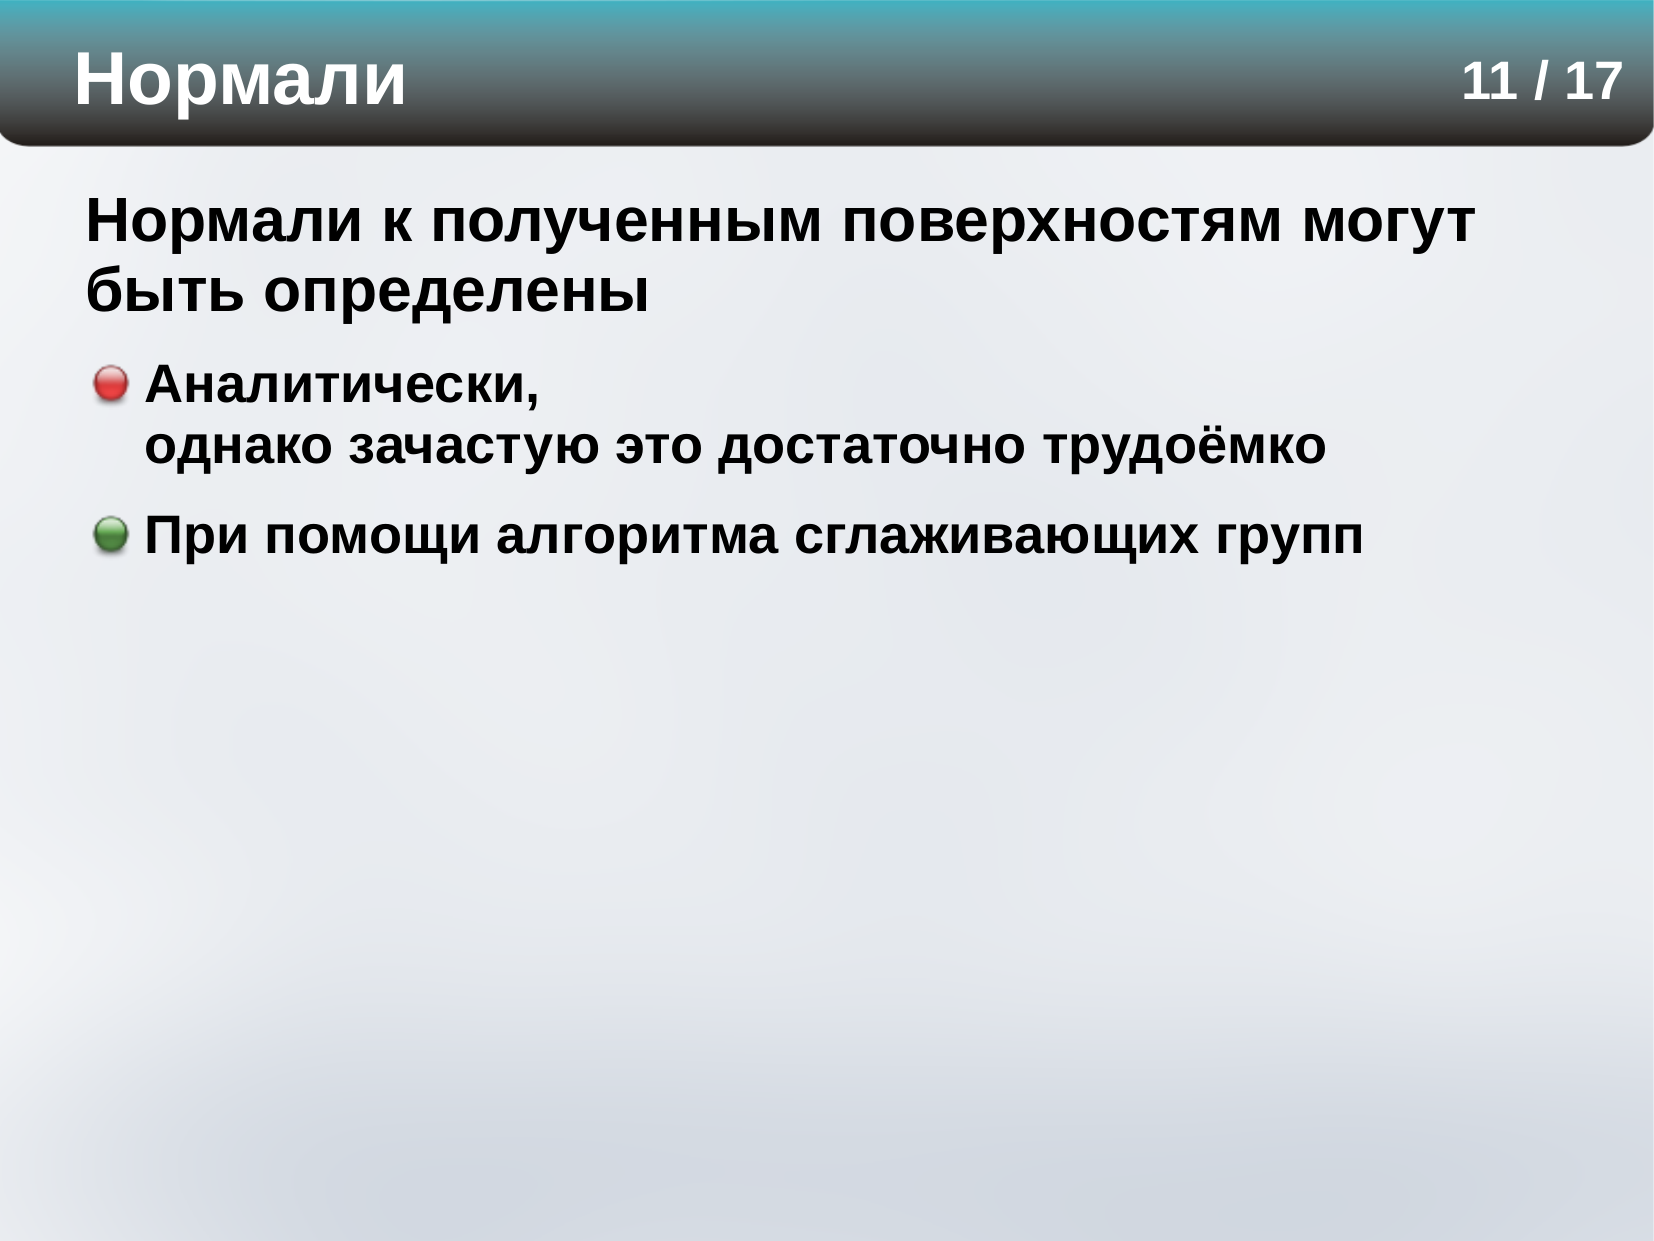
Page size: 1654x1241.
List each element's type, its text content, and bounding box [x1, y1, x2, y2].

picture [0, 0, 1654, 1241]
text_box Нормали [59, 29, 1359, 129]
text_box <номер> / 17 [1446, 42, 1654, 119]
text_box Нормали к полученным поверхностям могут быть определены Аналитически, однако зачастую это достаточно трудоёмко При помощи алгоритма сглаживающих групп [70, 177, 1506, 573]
